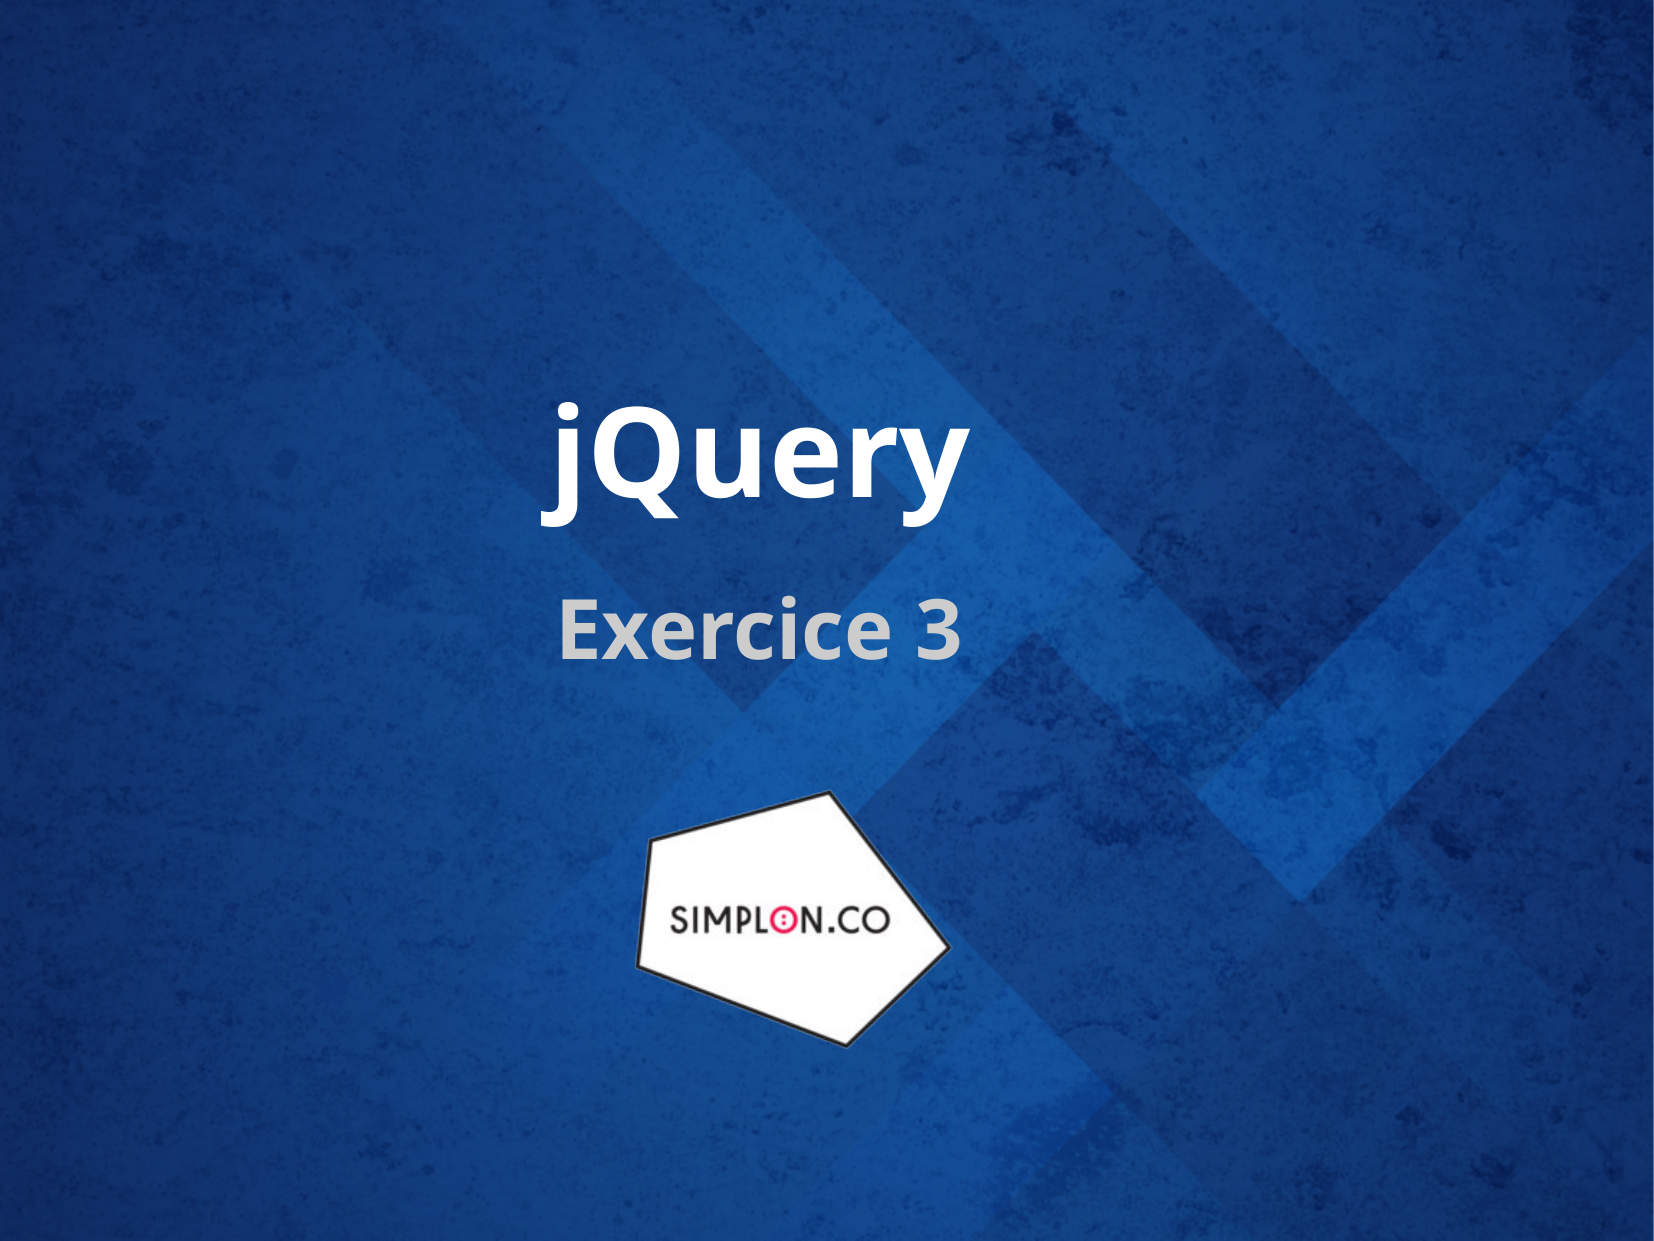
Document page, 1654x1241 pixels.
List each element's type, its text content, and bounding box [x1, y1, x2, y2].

picture [0, 0, 1654, 1241]
subtitle Exercice 3 [555, 509, 1453, 745]
title jQuery [517, 272, 1155, 626]
